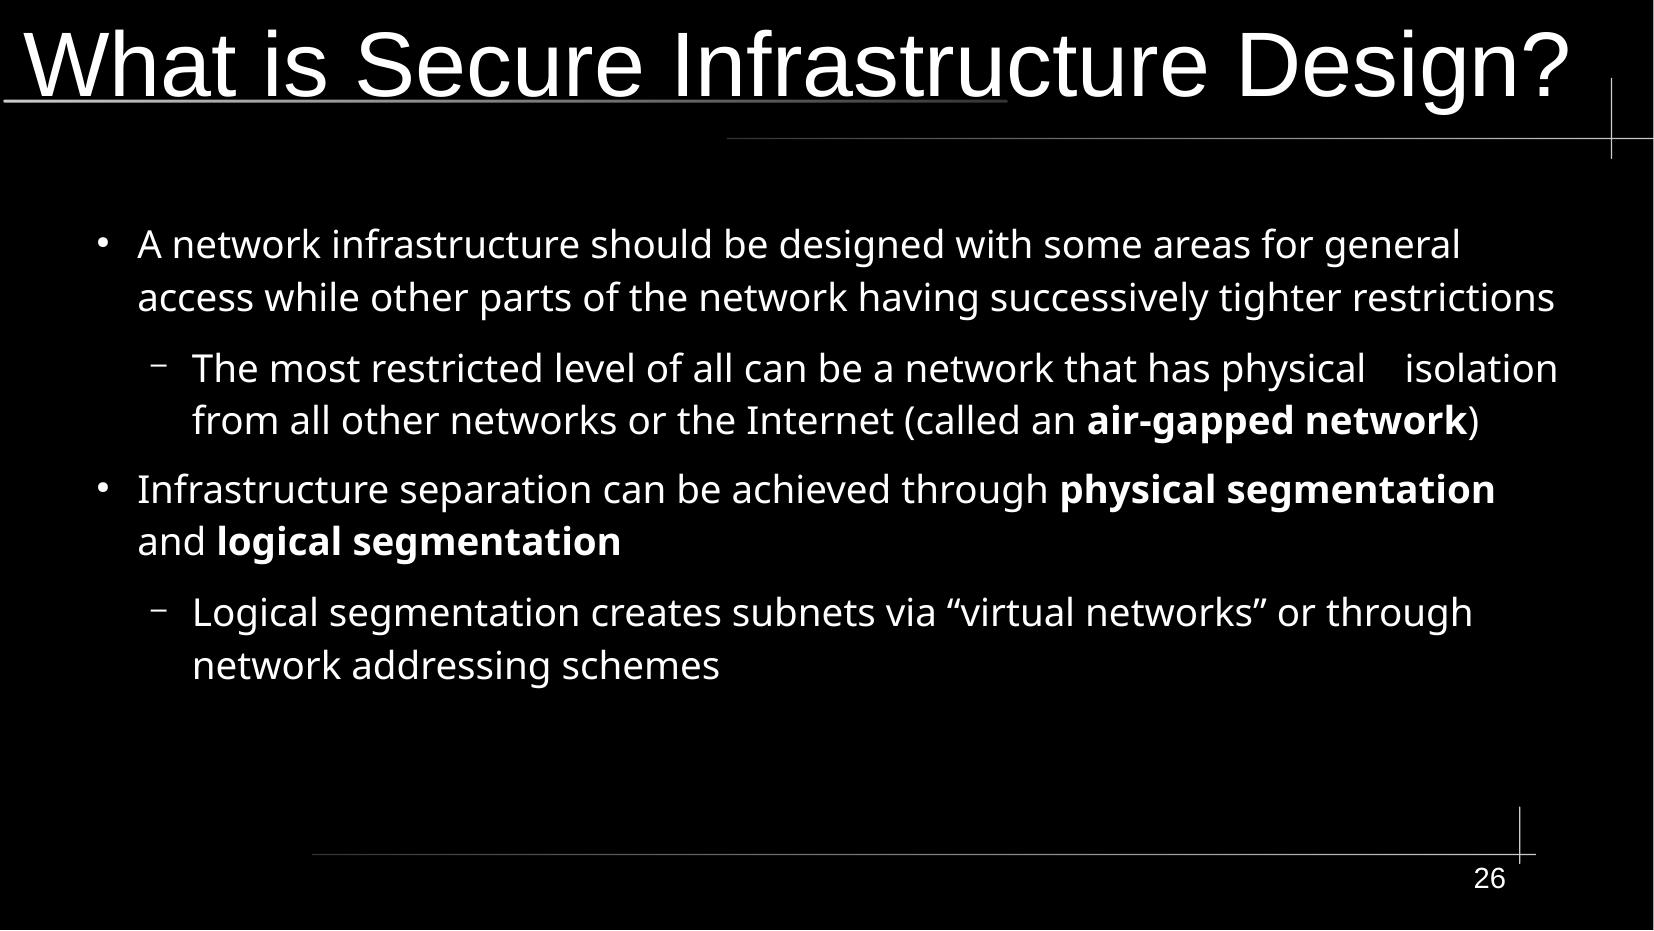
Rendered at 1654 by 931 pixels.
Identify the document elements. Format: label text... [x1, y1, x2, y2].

title What is Secure Infrastructure Design? [23, 11, 1589, 119]
list A network infrastructure should be designed with some areas for general access while other parts of the network having successively tighter restrictions The most restricted level of all can be a network that has physical isolation from all other networks or the Internet (called an air-gapped network) Infrastructure separation can be achieved through physical segmentation and logical segmentation Logical segmentation creates subnets via “virtual networks” or through network addressing schemes [82, 217, 1571, 758]
